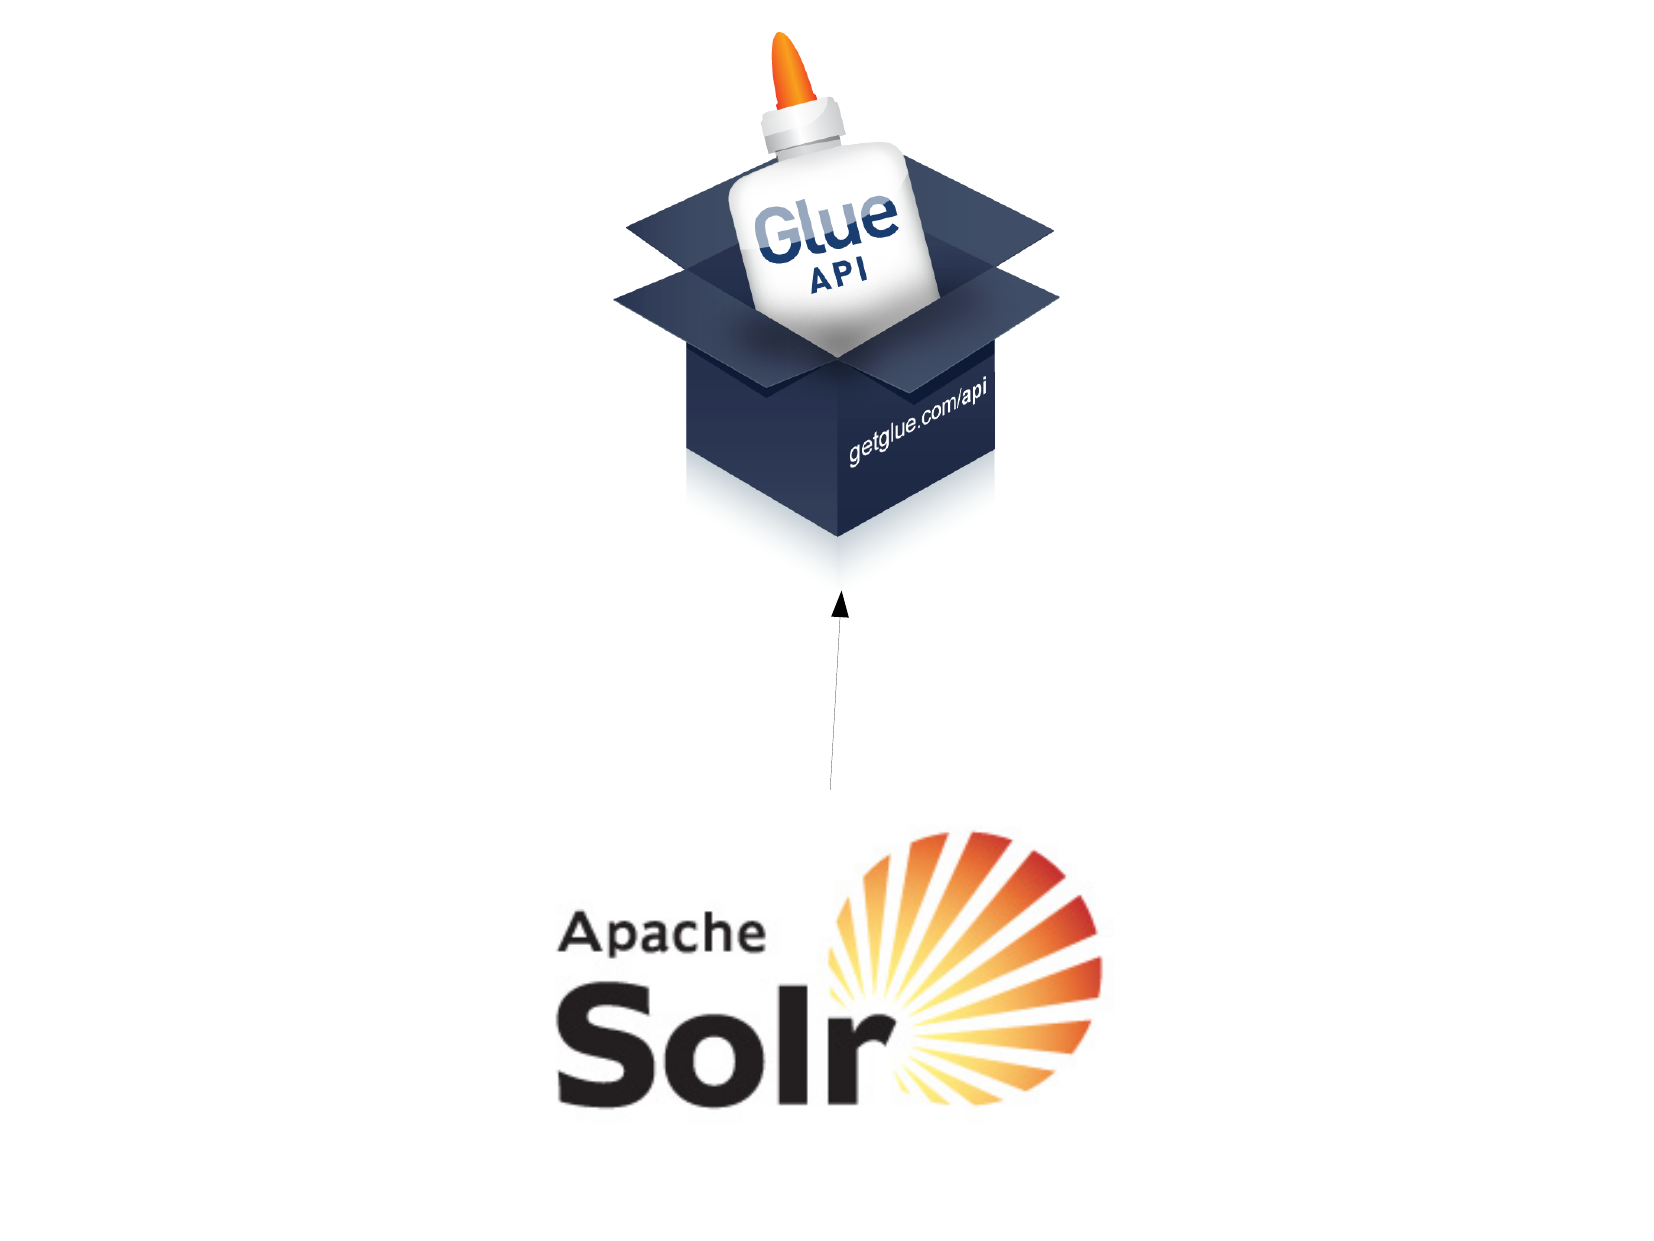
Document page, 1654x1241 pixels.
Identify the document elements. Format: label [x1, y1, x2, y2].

picture [501, 789, 1159, 1152]
picture [561, 29, 1123, 591]
